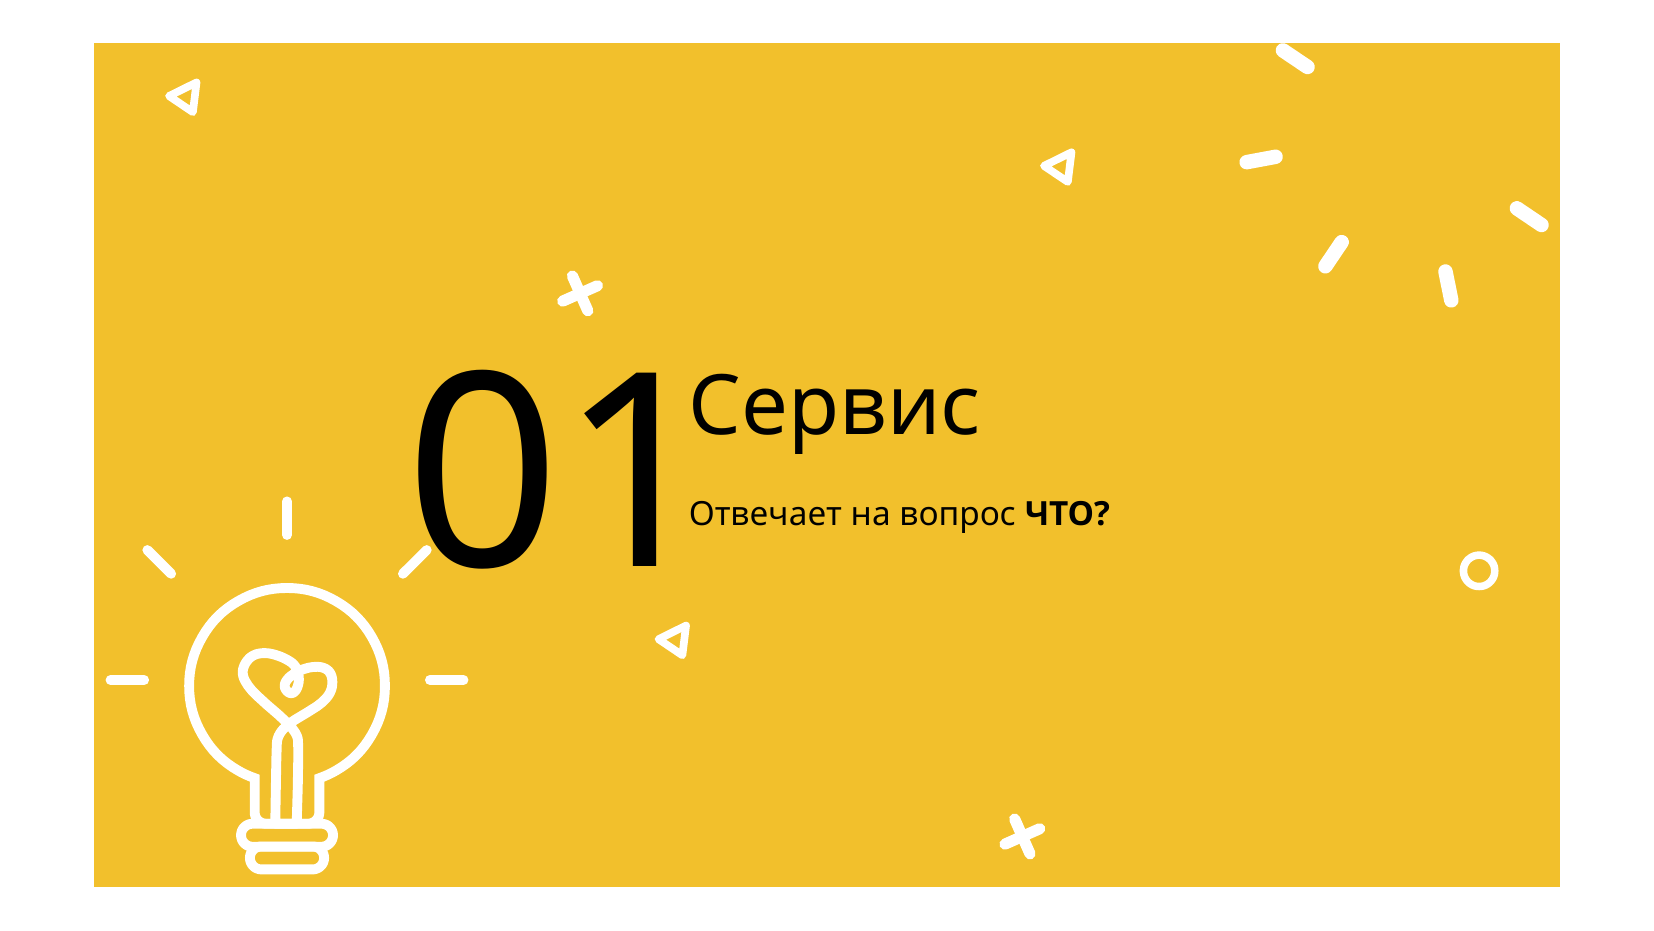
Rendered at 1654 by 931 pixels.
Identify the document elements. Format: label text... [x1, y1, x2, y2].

text_box Отвечает на вопрос ЧТО? [751, 460, 1349, 564]
title Сервис [751, 345, 1409, 459]
title 01 [405, 276, 751, 646]
